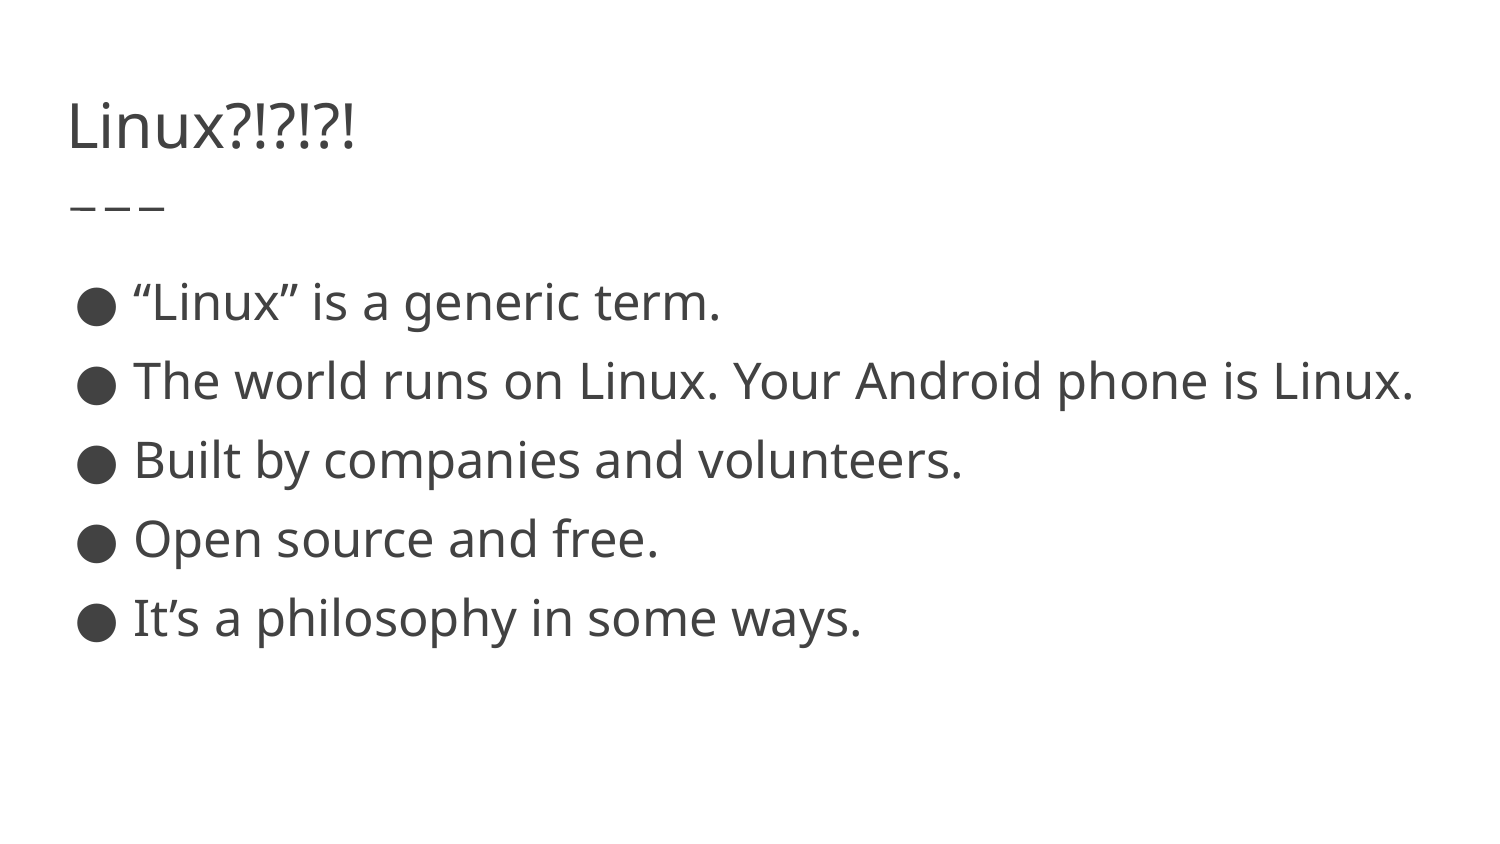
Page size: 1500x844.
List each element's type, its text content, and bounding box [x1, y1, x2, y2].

list “Linux” is a generic term. The world runs on Linux. Your Android phone is Linux. Built by companies and volunteers. Open source and free. It’s a philosophy in some ways. [51, 240, 1449, 750]
title Linux?!?!?! [51, 61, 1449, 182]
